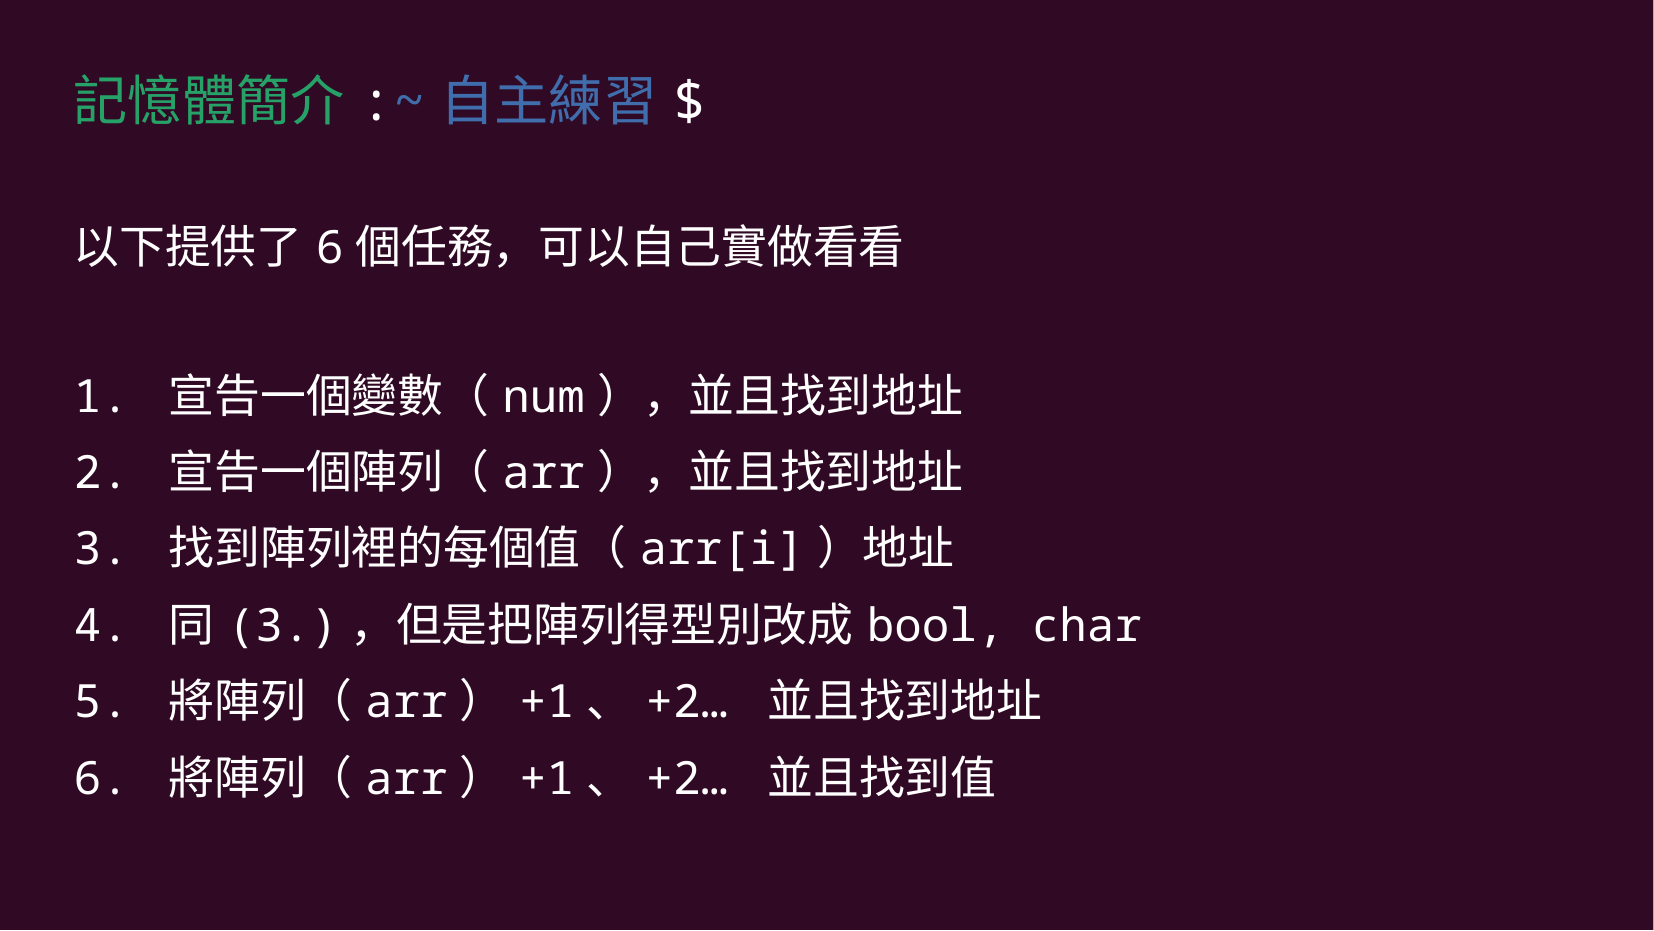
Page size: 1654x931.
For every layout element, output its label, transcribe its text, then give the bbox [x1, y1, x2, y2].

text_box 以下提供了6個任務，可以自己實做看看 1. 宣告一個變數（num），並且找到地址 2. 宣告一個陣列（arr），並且找到地址 3. 找到陣列裡的每個值（arr[i]）地址 4. 同(3.)，但是把陣列得型別改成bool, char 5. 將陣列（arr）+1、+2… 並且找到地址 6. 將陣列（arr）+1、+2… 並且找到值 [59, 193, 1613, 738]
text_box 記憶體簡介:~自主練習$ [59, 55, 1201, 139]
